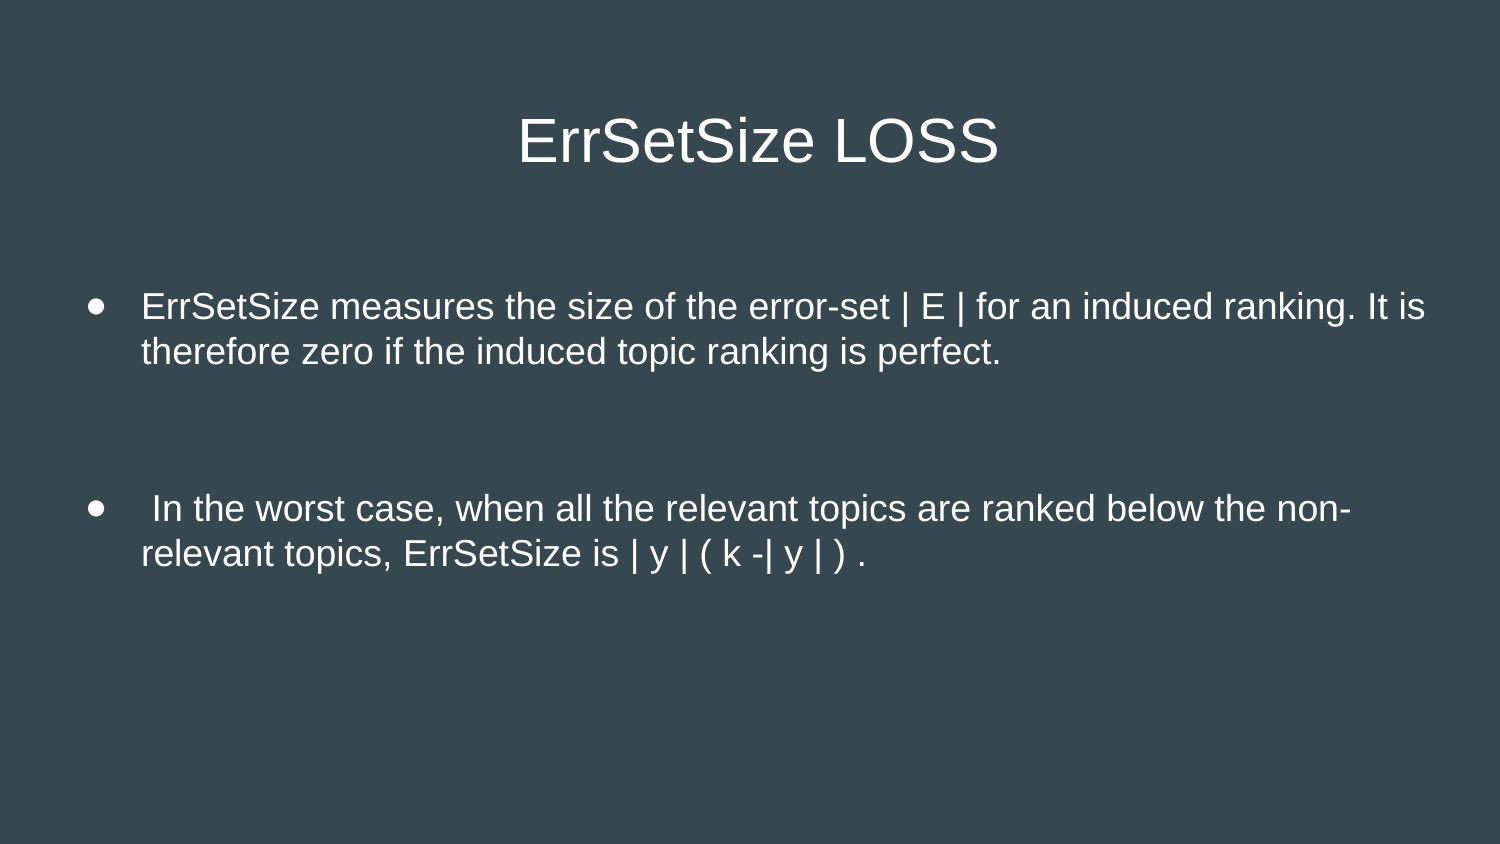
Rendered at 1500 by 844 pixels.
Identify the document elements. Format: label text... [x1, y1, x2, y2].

title ErrSetSize LOSS [60, 73, 1459, 168]
list ErrSetSize measures the size of the error-set | E | for an induced ranking. It is therefore zero if the induced topic ranking is perfect. In the worst case, when all the relevant topics are ranked below the non-relevant topics, ErrSetSize is | y | ( k -| y | ) . [51, 189, 1449, 750]
